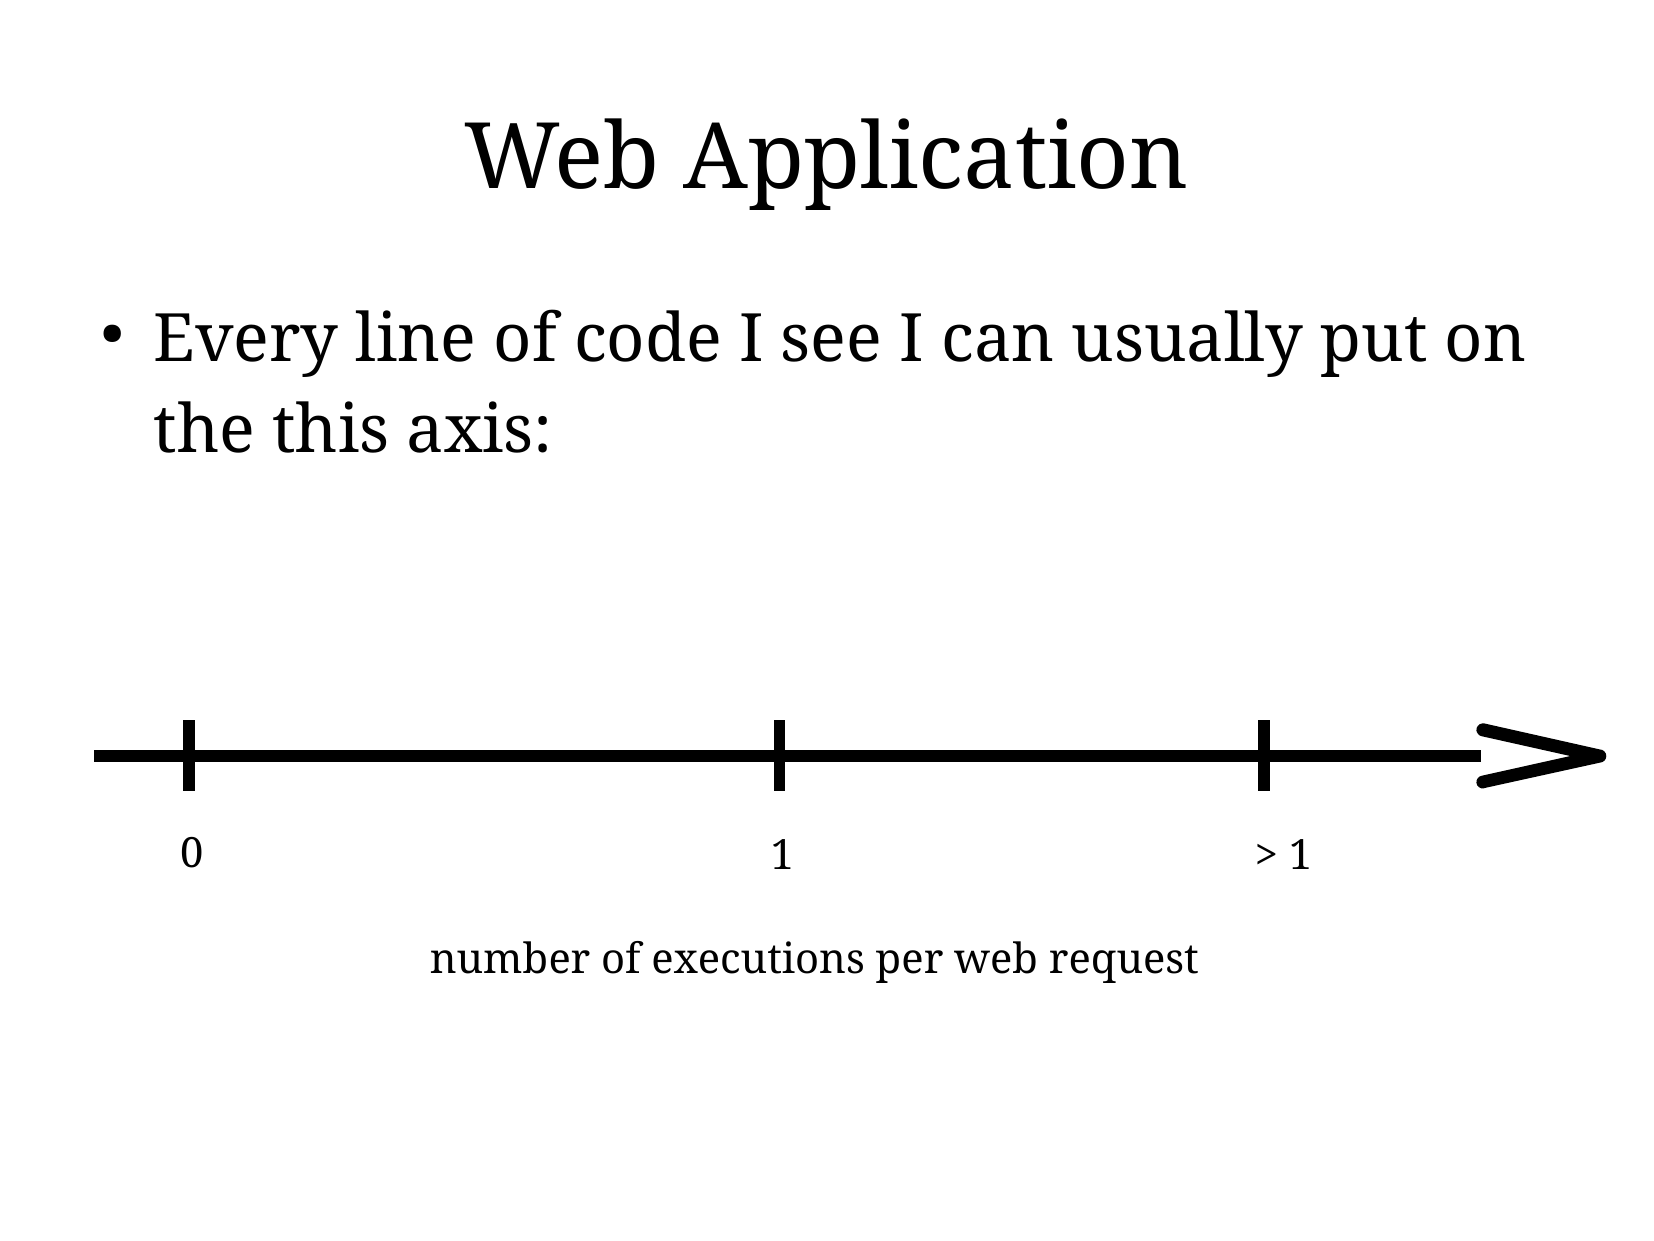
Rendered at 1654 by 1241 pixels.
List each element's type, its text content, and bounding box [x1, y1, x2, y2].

text_box number of executions per web request [414, 921, 1288, 1006]
text_box 0 [165, 814, 249, 900]
list Every line of code I see I can usually put on the this axis: [82, 290, 1571, 485]
text_box > 1 [1240, 817, 1406, 917]
text_box 1 [755, 817, 839, 902]
title Web Application [82, 49, 1571, 257]
